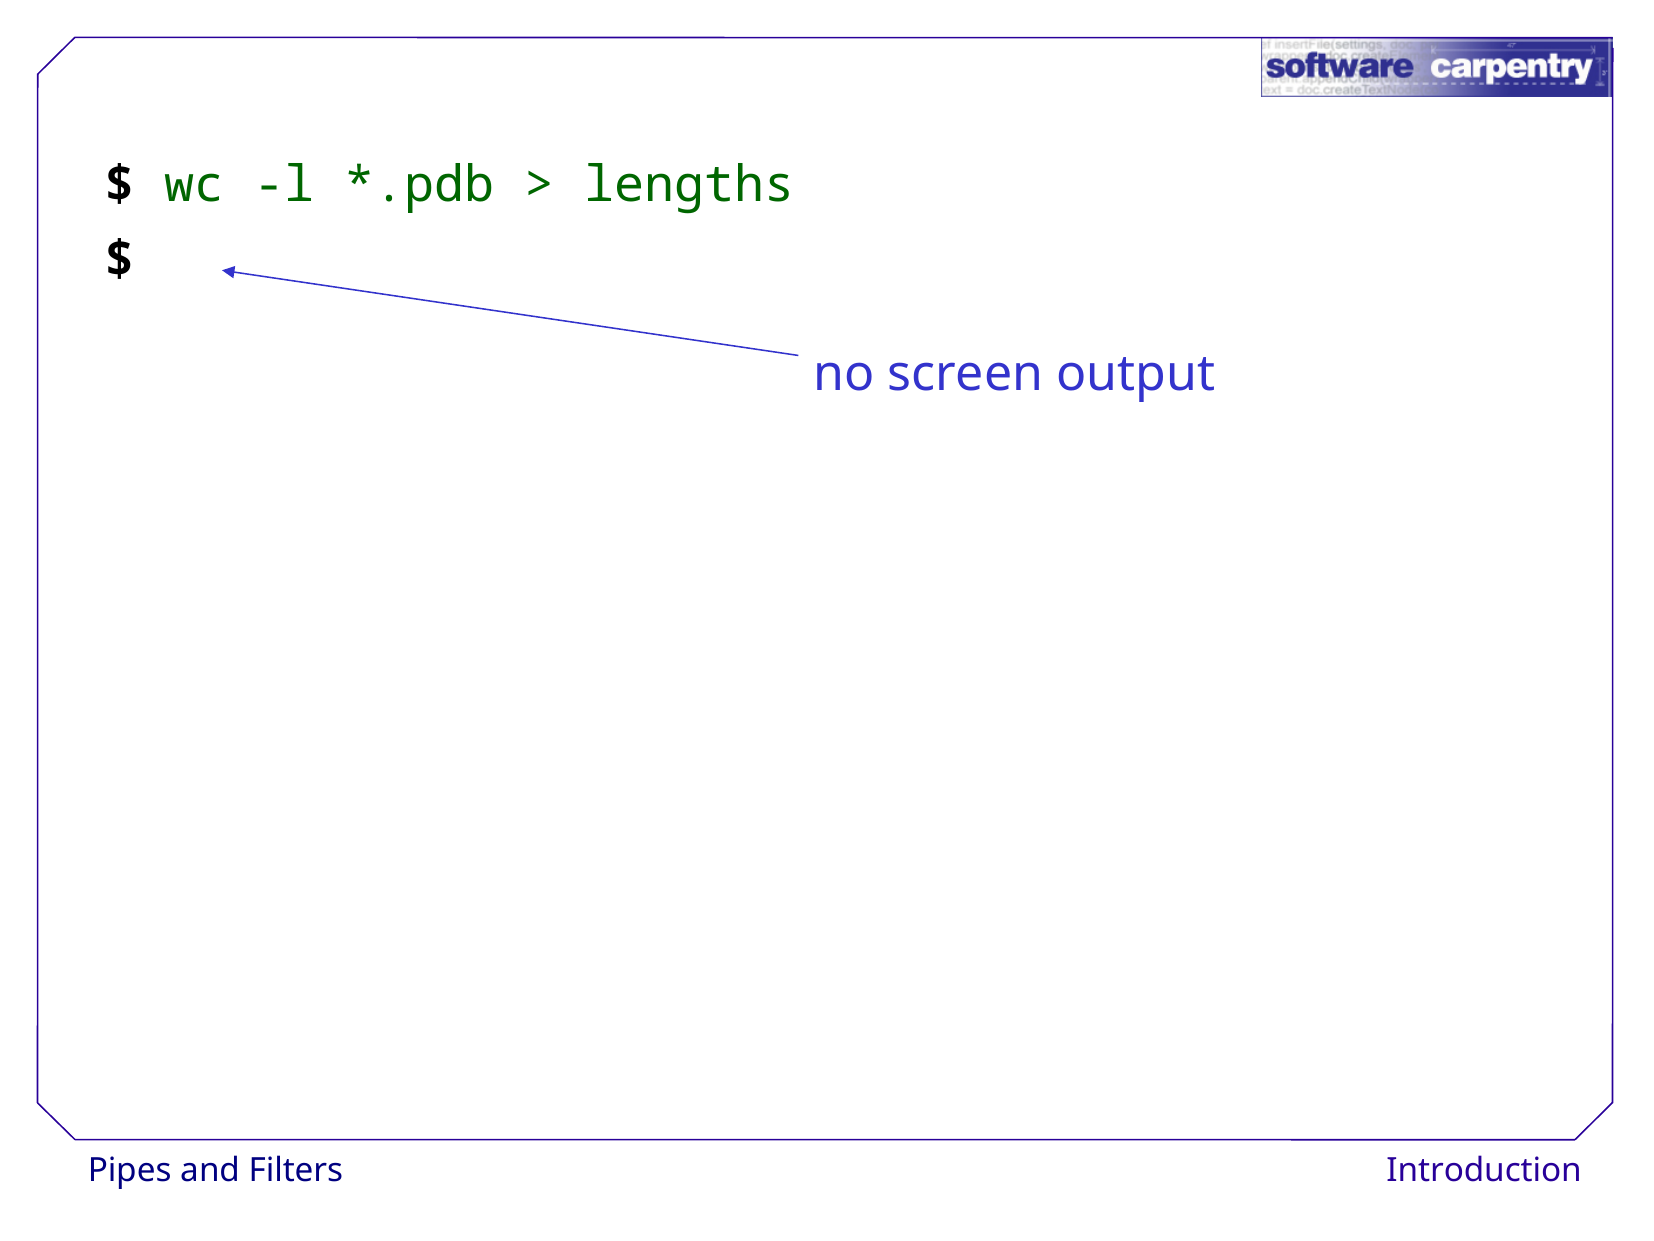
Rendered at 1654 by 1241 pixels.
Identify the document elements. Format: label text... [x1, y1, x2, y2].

picture [1261, 39, 1613, 97]
text_box no screen output [798, 317, 1584, 649]
text_box $ wc -l *.pdb > lengths $ [89, 128, 1512, 1131]
